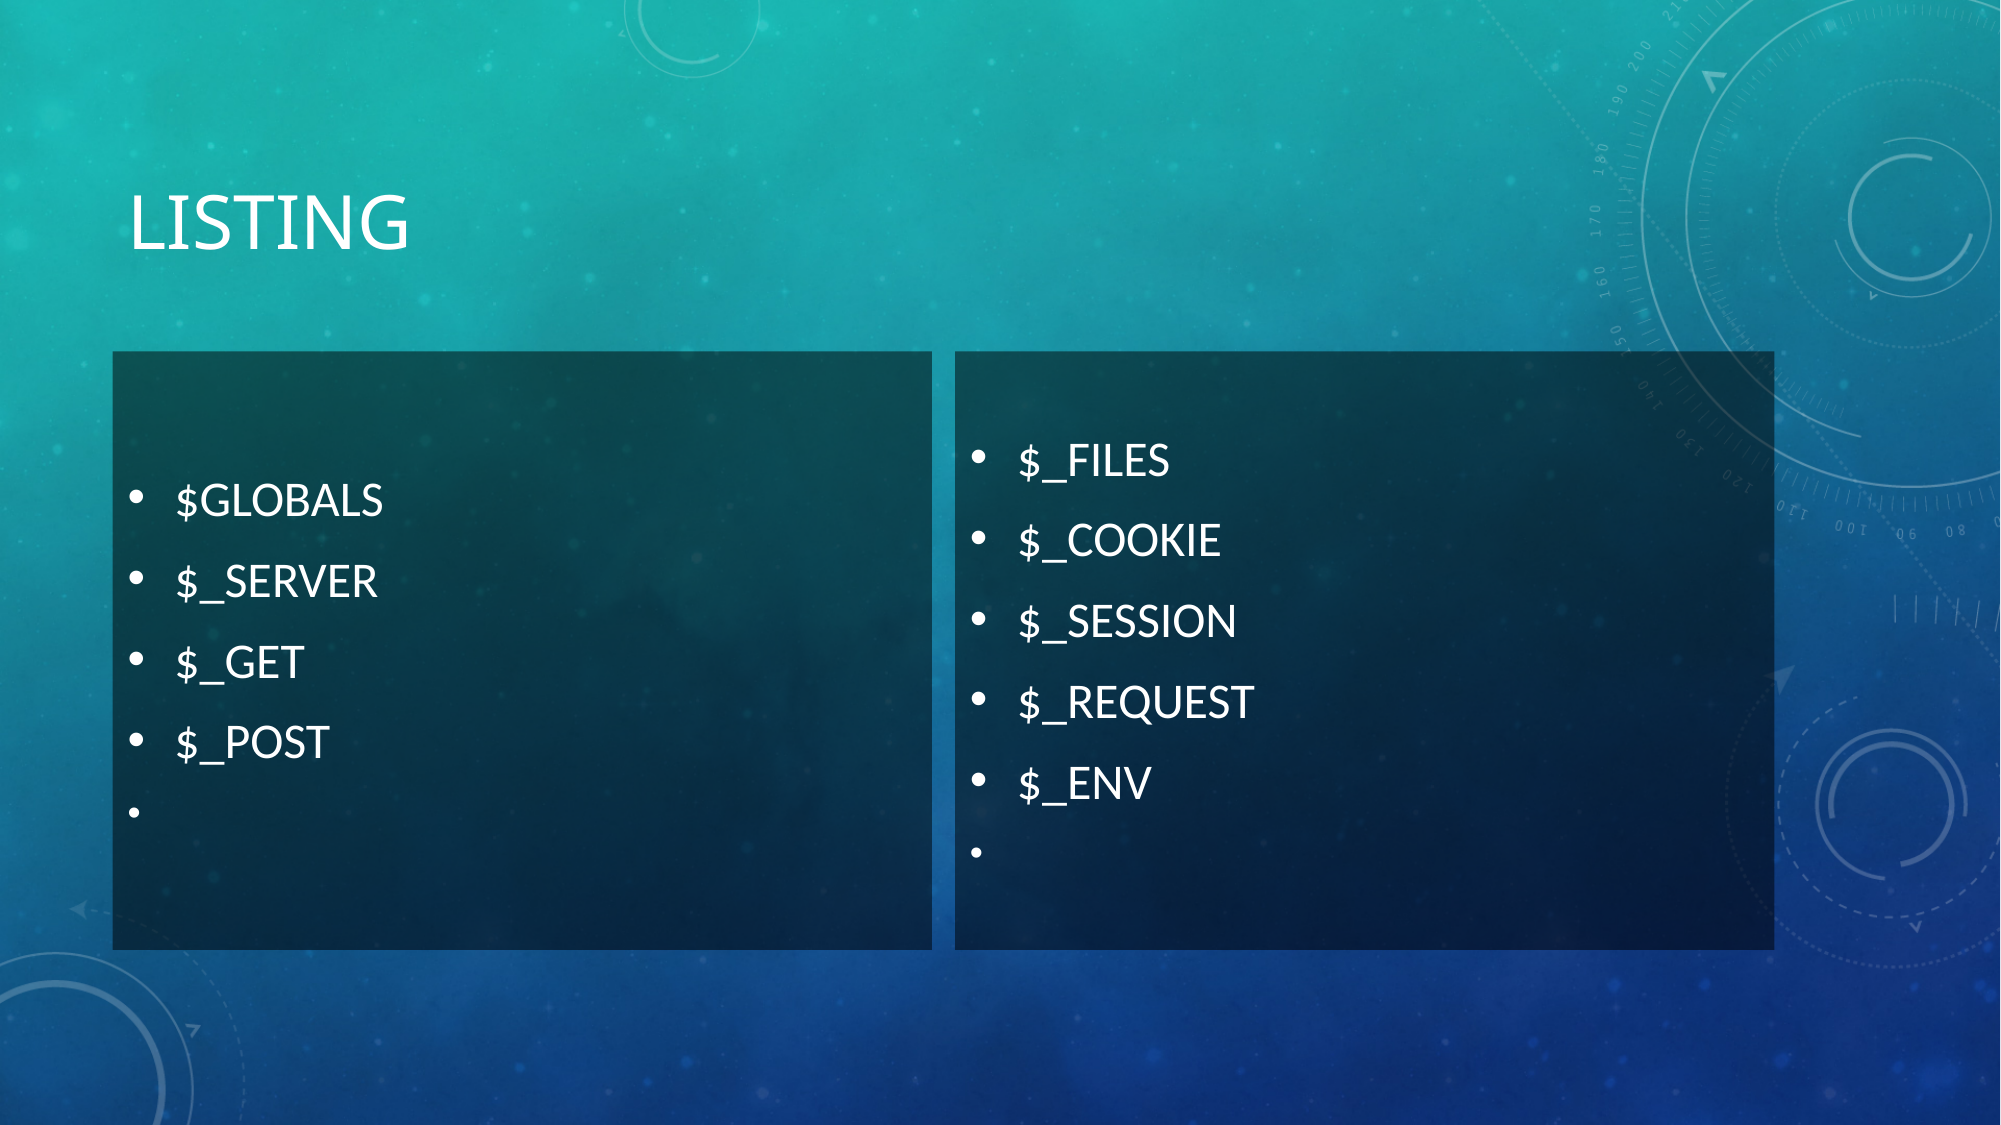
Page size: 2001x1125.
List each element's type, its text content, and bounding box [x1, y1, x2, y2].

list $_FILES $_COOKIE $_SESSION $_REQUEST $_ENV [955, 351, 1775, 950]
title Listing [112, 99, 1775, 339]
list $GLOBALS $_SERVER $_GET $_POST [112, 351, 932, 950]
